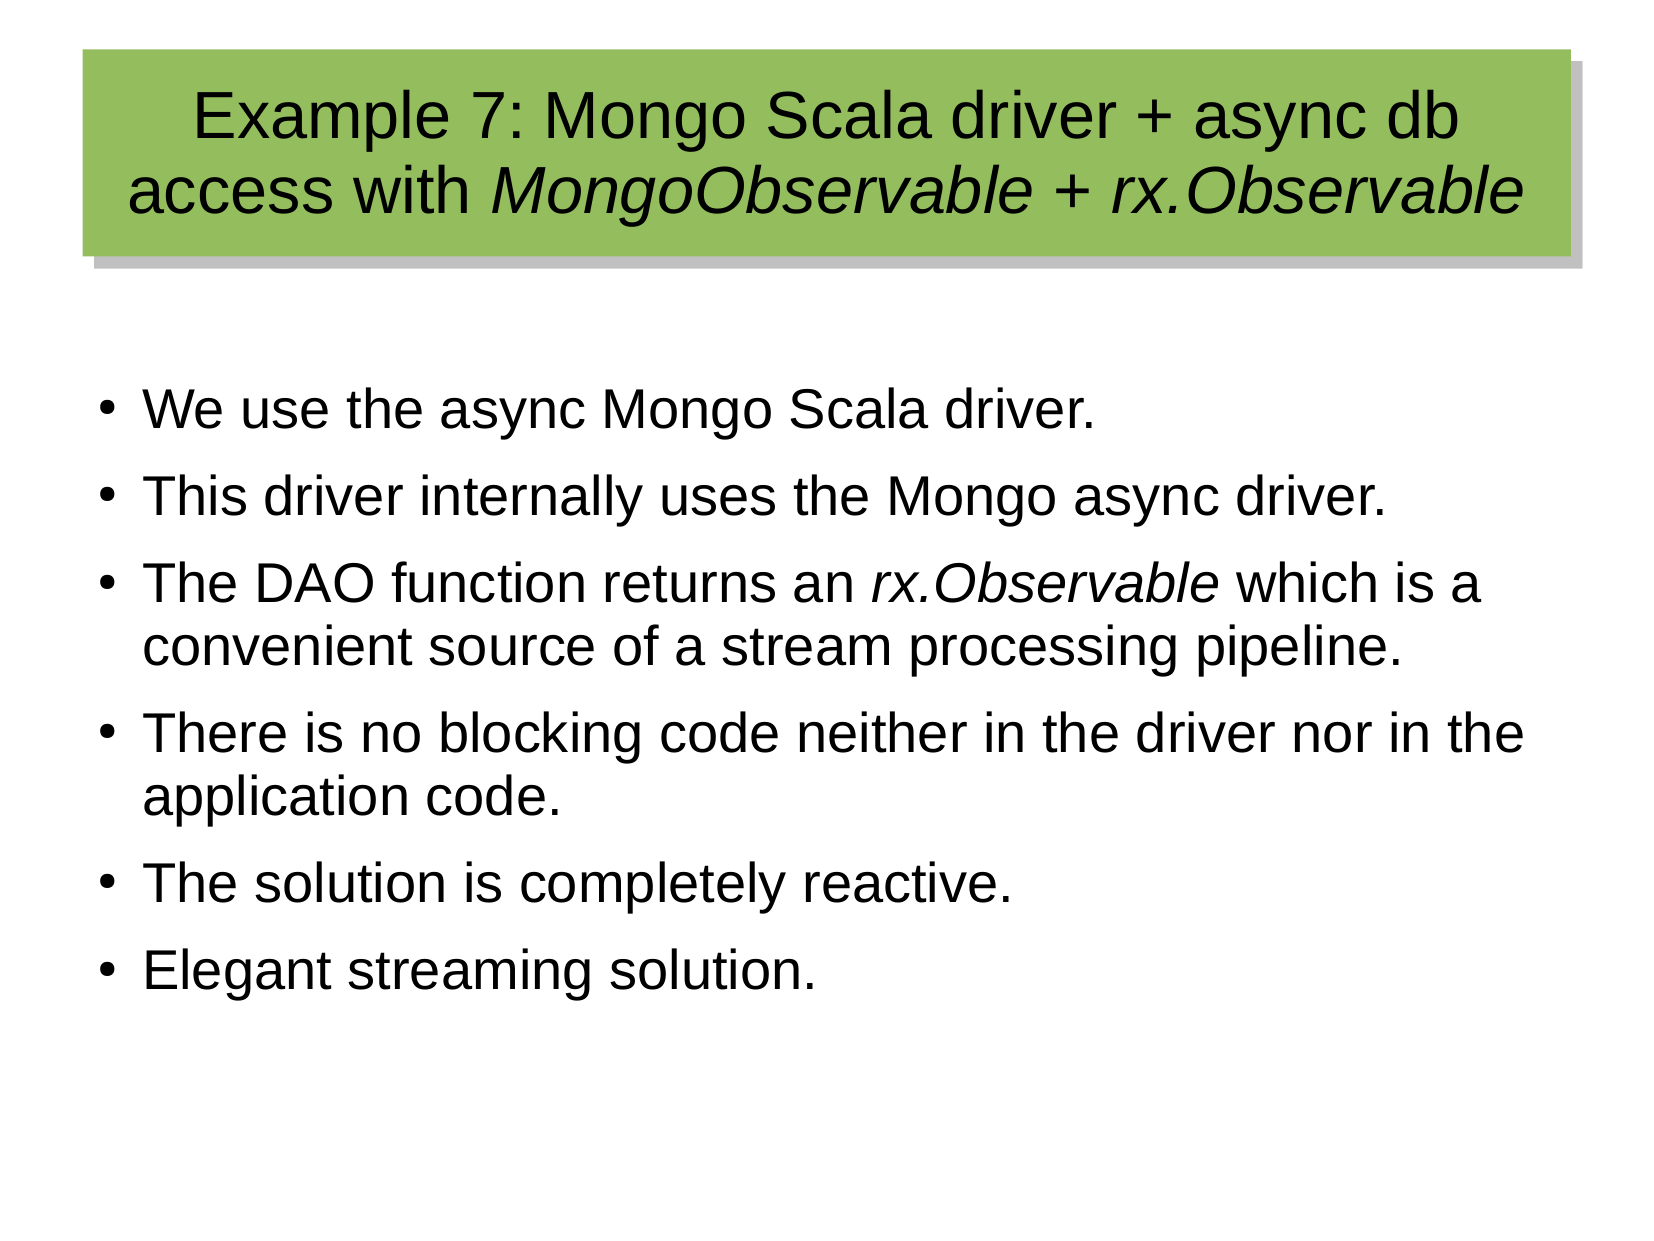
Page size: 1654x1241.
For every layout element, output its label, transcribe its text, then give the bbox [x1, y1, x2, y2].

title Example 7: Mongo Scala driver + async db access with MongoObservable + rx.Observable [82, 49, 1571, 257]
list We use the async Mongo Scala driver. This driver internally uses the Mongo async driver. The DAO function returns an rx.Observable which is a convenient source of a stream processing pipeline. There is no blocking code neither in the driver nor in the application code. The solution is completely reactive. Elegant streaming solution. [82, 290, 1571, 1010]
